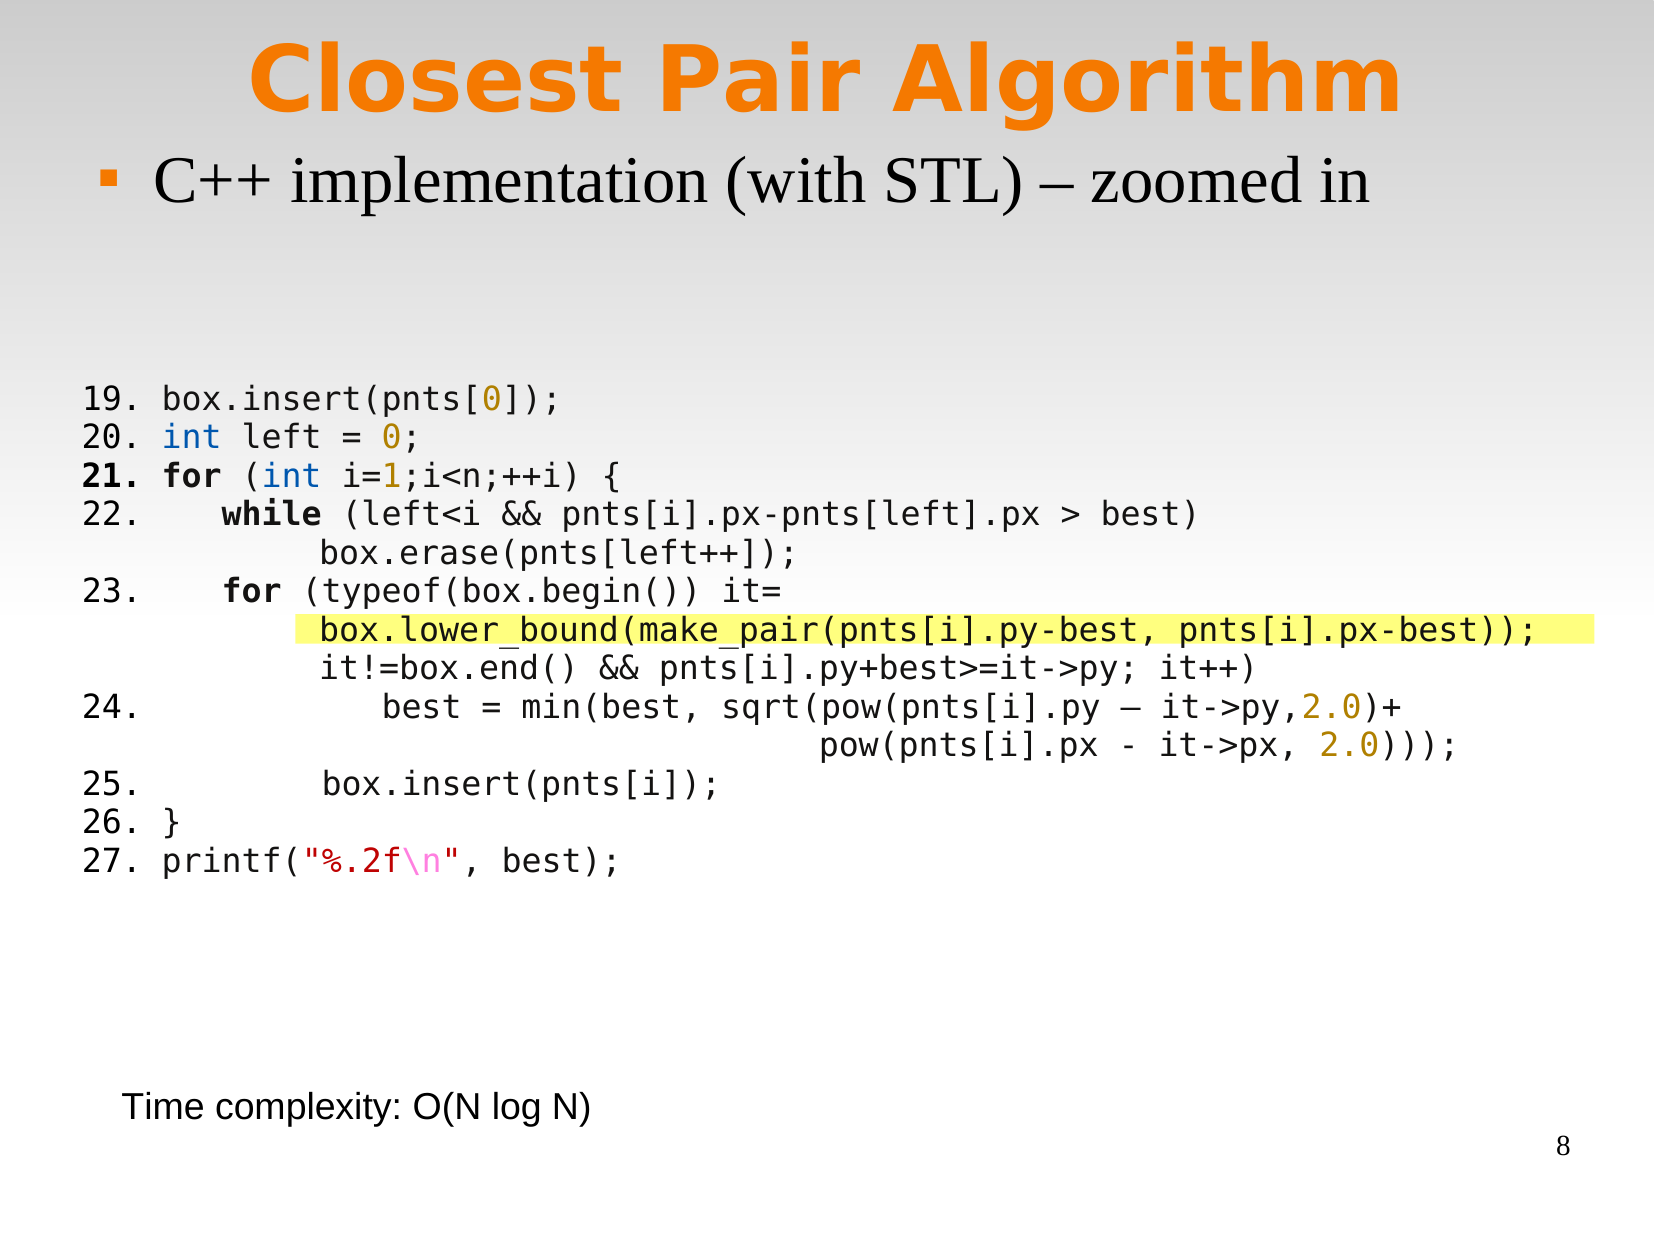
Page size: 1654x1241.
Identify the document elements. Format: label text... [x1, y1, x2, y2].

text_box box.insert(pnts[0]); int left = 0; for (int i=1;i<n;++i) { while (left<i && pnts[i].px-pnts[left].px > best) box.erase(pnts[left++]); for (typeof(box.begin()) it= box.lower_bound(make_pair(pnts[i].py-best, pnts[i].px-best)); it!=box.end() && pnts[i].py+best>=it->py; it++) best = min(best, sqrt(pow(pnts[i].py – it->py,2.0)+ pow(pnts[i].px - it->px, 2.0))); box.insert(pnts[i]); } printf("%.2f\n", best); [29, 372, 1607, 888]
list C++ implementation (with STL) – zoomed in [82, 142, 1571, 237]
text_box Time complexity: O(N log N) [109, 1080, 604, 1132]
title Closest Pair Algorithm [82, 0, 1571, 142]
